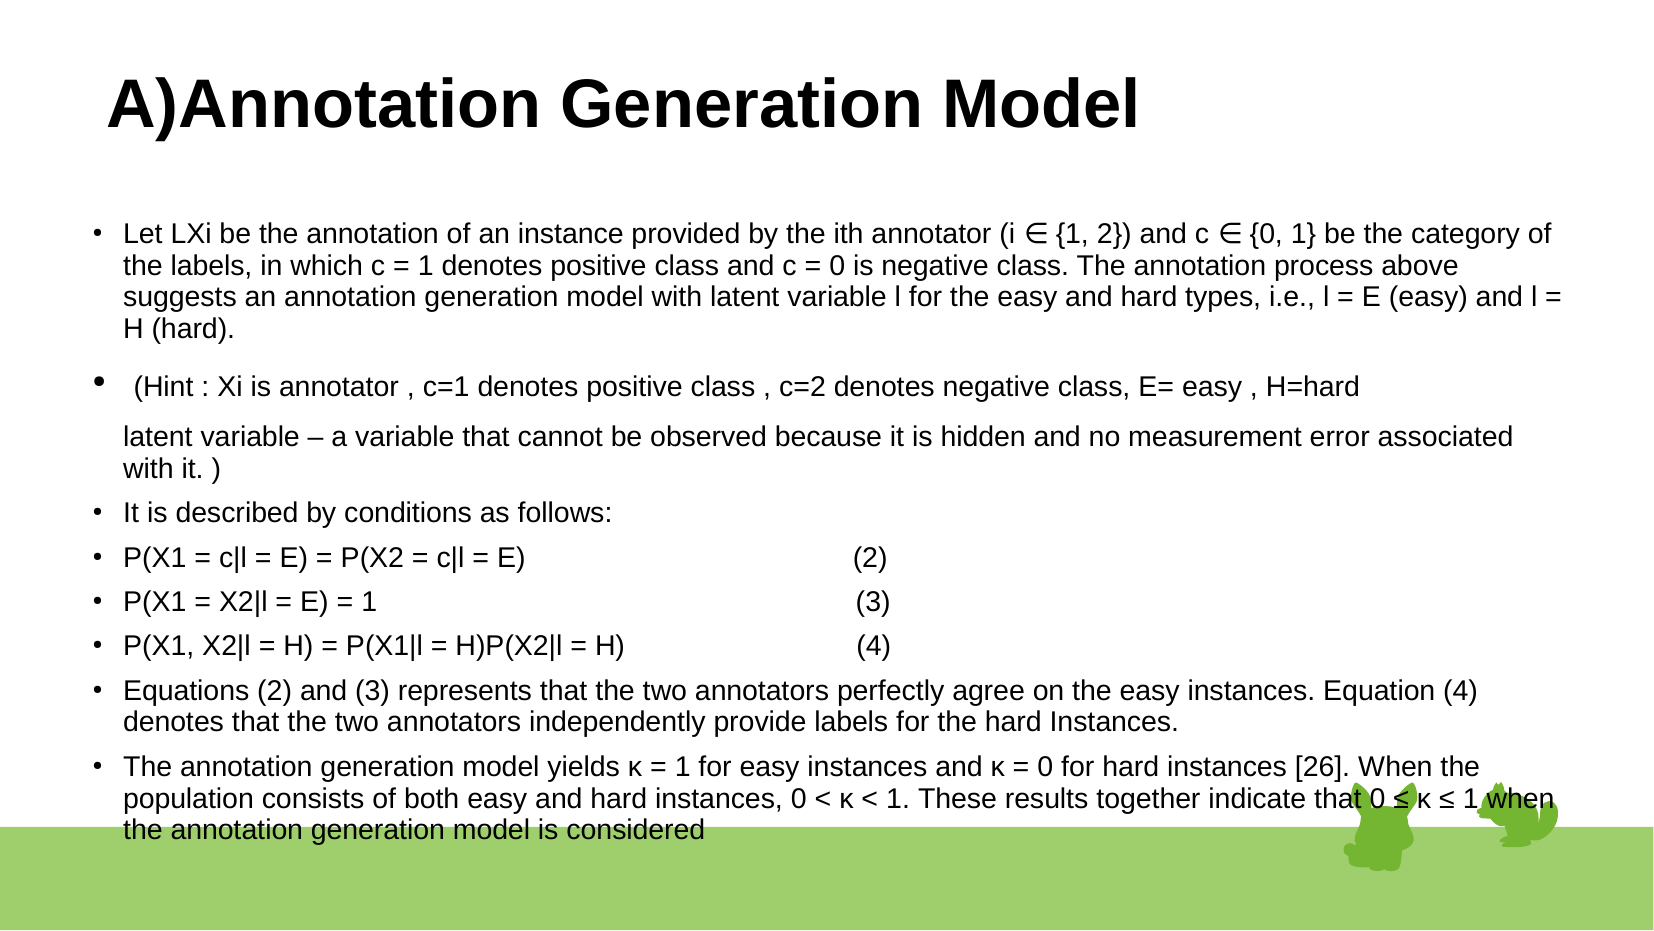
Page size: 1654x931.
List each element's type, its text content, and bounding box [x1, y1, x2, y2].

title Annotation Generation Model [88, 29, 1565, 178]
list Let LXi be the annotation of an instance provided by the ith annotator (i ∈ {1, 2}) and c ∈ {0, 1} be the category of the labels, in which c = 1 denotes positive class and c = 0 is negative class. The annotation process above suggests an annotation generation model with latent variable l for the easy and hard types, i.e., l = E (easy) and l = H (hard). (Hint : Xi is annotator , c=1 denotes positive class , c=2 denotes negative class, E= easy , H=hard latent variable – a variable that cannot be observed because it is hidden and no measurement error associated with it. ) It is described by conditions as follows: P(X1 = c|l = E) = P(X2 = c|l = E) (2) P(X1 = X2|l = E) = 1 (3) P(X1, X2|l = H) = P(X1|l = H)P(X2|l = H) (4) Equations (2) and (3) represents that the two annotators perfectly agree on the easy instances. Equation (4) denotes that the two annotators independently provide labels for the hard Instances. The annotation generation model yields κ = 1 for easy instances and κ = 0 for hard instances [26]. When the population consists of both easy and hard instances, 0 < κ < 1. These results together indicate that 0 ≤ κ ≤ 1 when the annotation generation model is considered [82, 217, 1571, 857]
